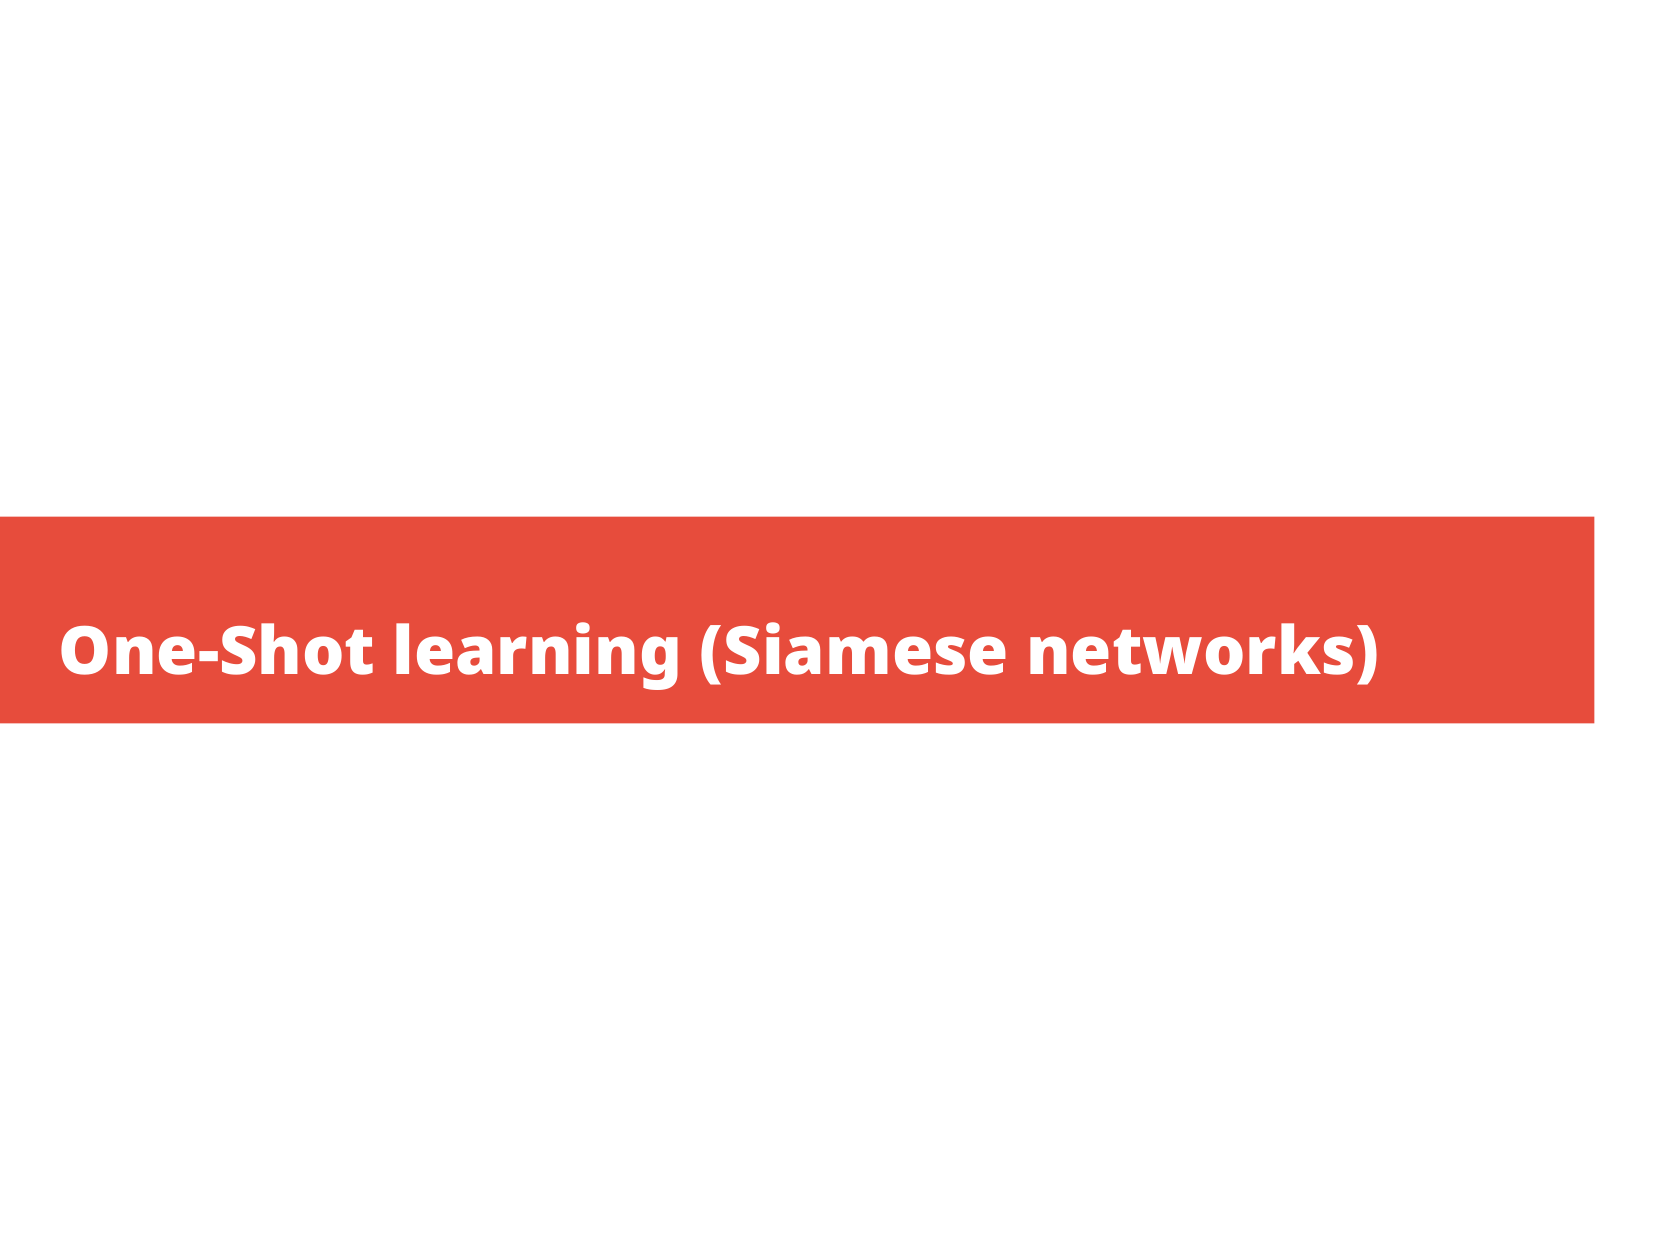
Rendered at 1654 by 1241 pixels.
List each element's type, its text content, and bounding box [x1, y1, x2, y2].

title One-Shot learning (Siamese networks) [59, 546, 1595, 694]
